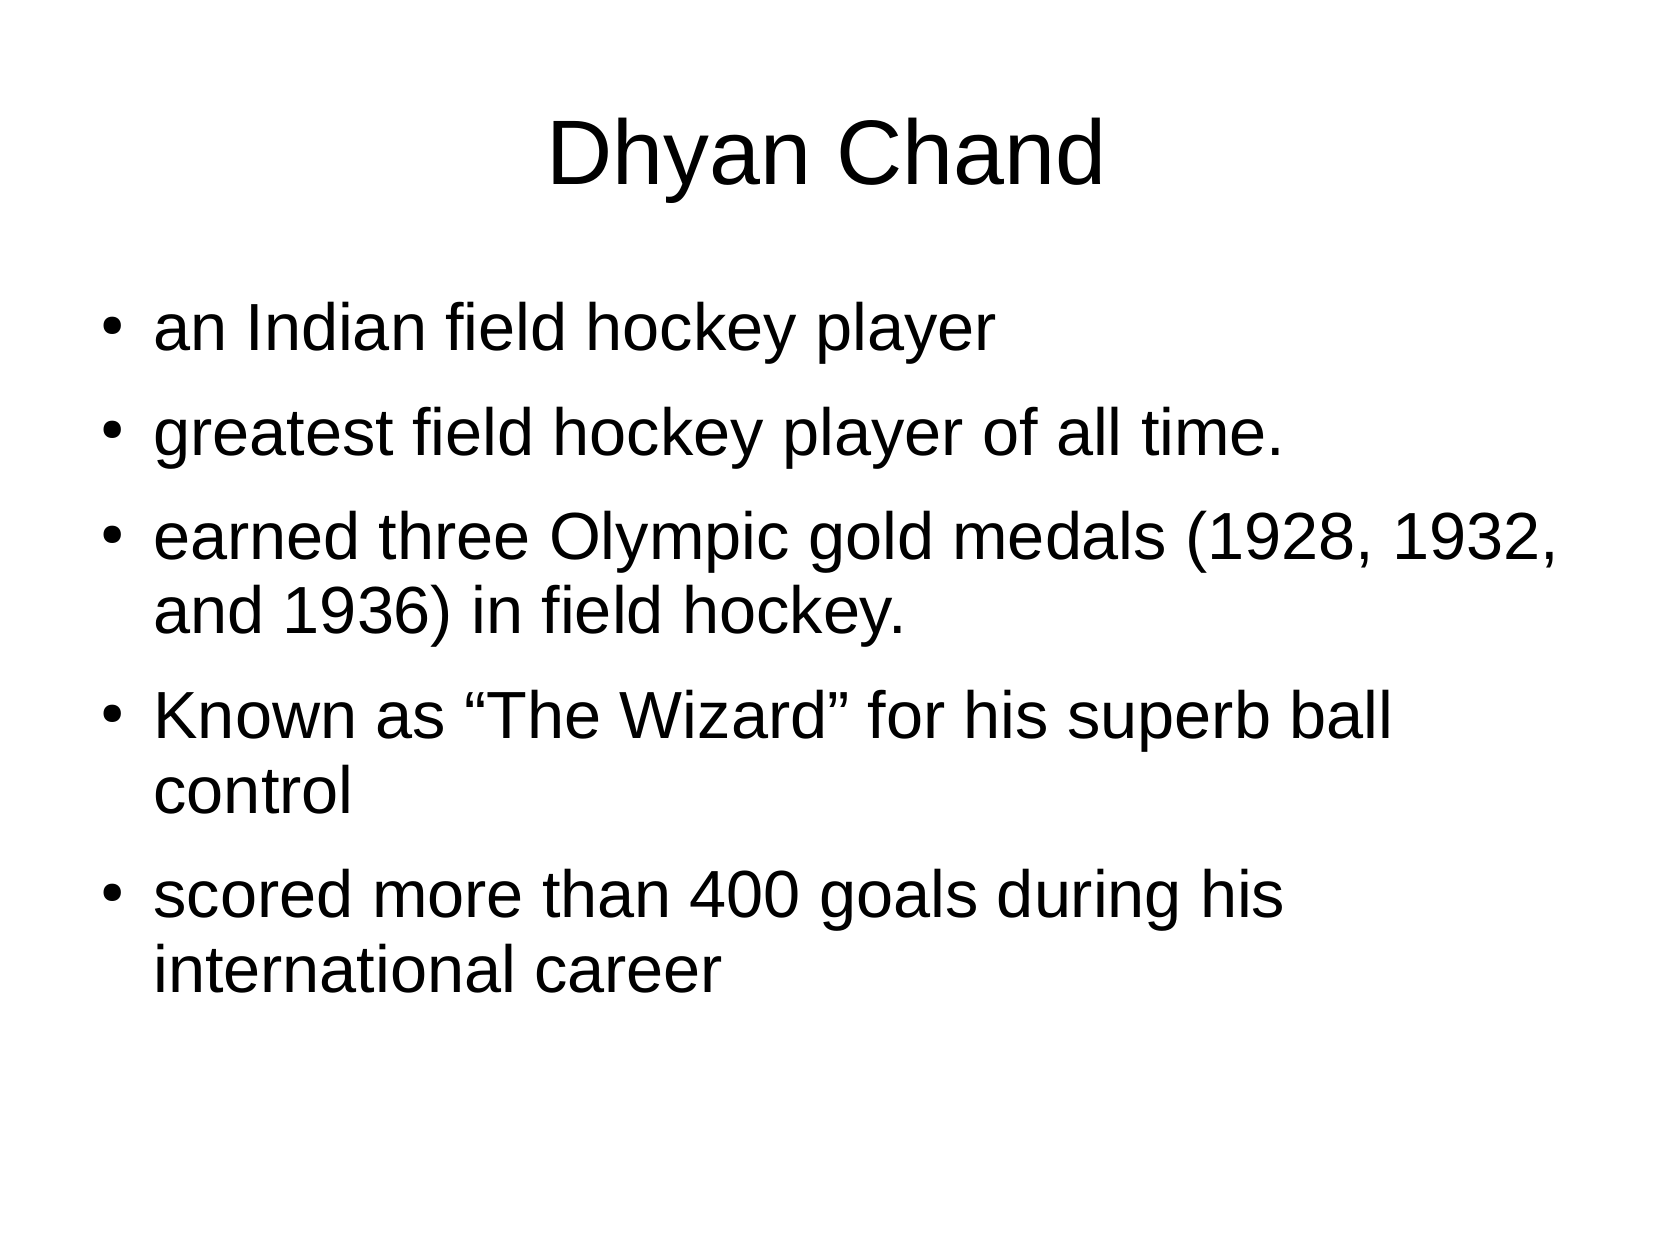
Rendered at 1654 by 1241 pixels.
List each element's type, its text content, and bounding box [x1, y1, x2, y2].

list an Indian field hockey player greatest field hockey player of all time. earned three Olympic gold medals (1928, 1932, and 1936) in field hockey. Known as “The Wizard” for his superb ball control scored more than 400 goals during his international career [82, 290, 1571, 1010]
title Dhyan Chand [82, 49, 1571, 257]
